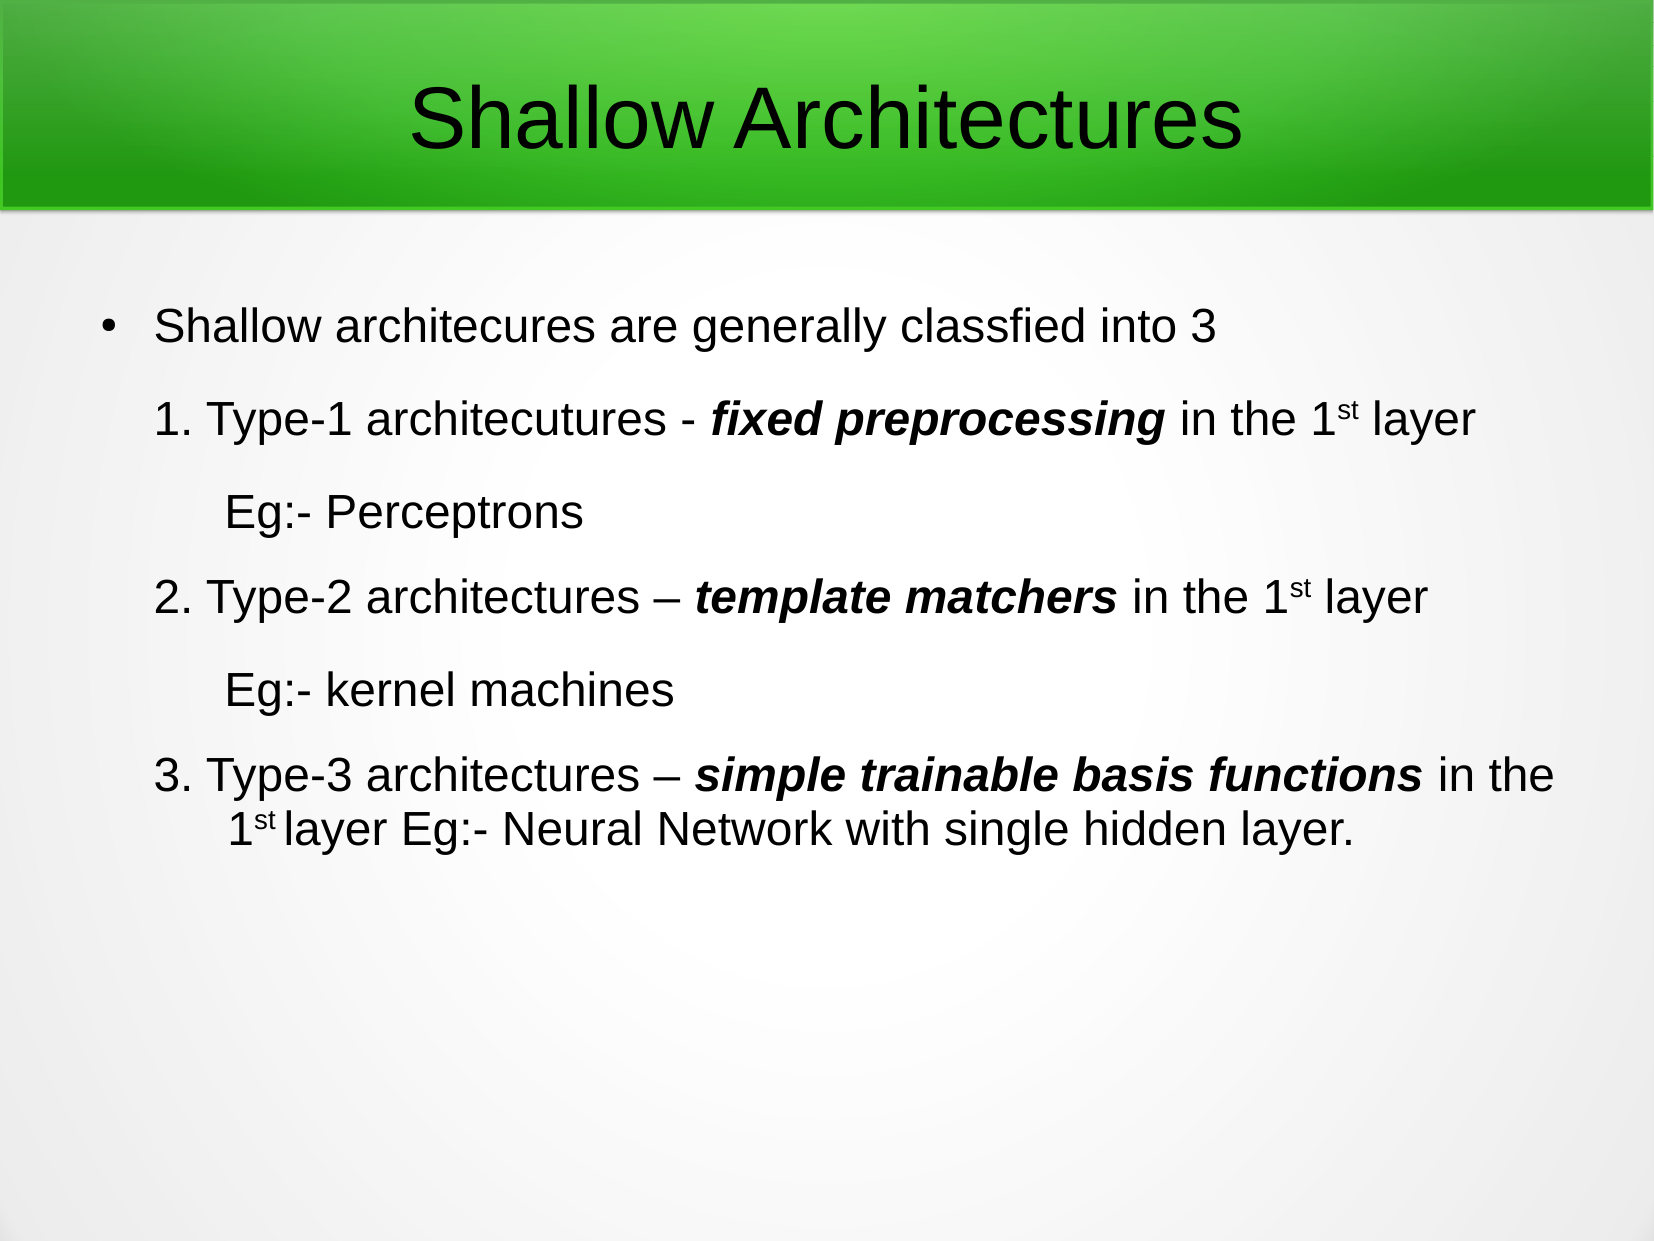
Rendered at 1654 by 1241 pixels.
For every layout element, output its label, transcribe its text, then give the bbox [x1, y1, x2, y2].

list Shallow architecures are generally classfied into 3 1. Type-1 architecutures - fixed preprocessing in the 1st layer Eg:- Perceptrons 2. Type-2 architectures – template matchers in the 1st layer Eg:- kernel machines 3. Type-3 architectures – simple trainable basis functions in the 1st layer Eg:- Neural Network with single hidden layer. [82, 299, 1571, 1019]
title Shallow Architectures [82, 47, 1571, 189]
